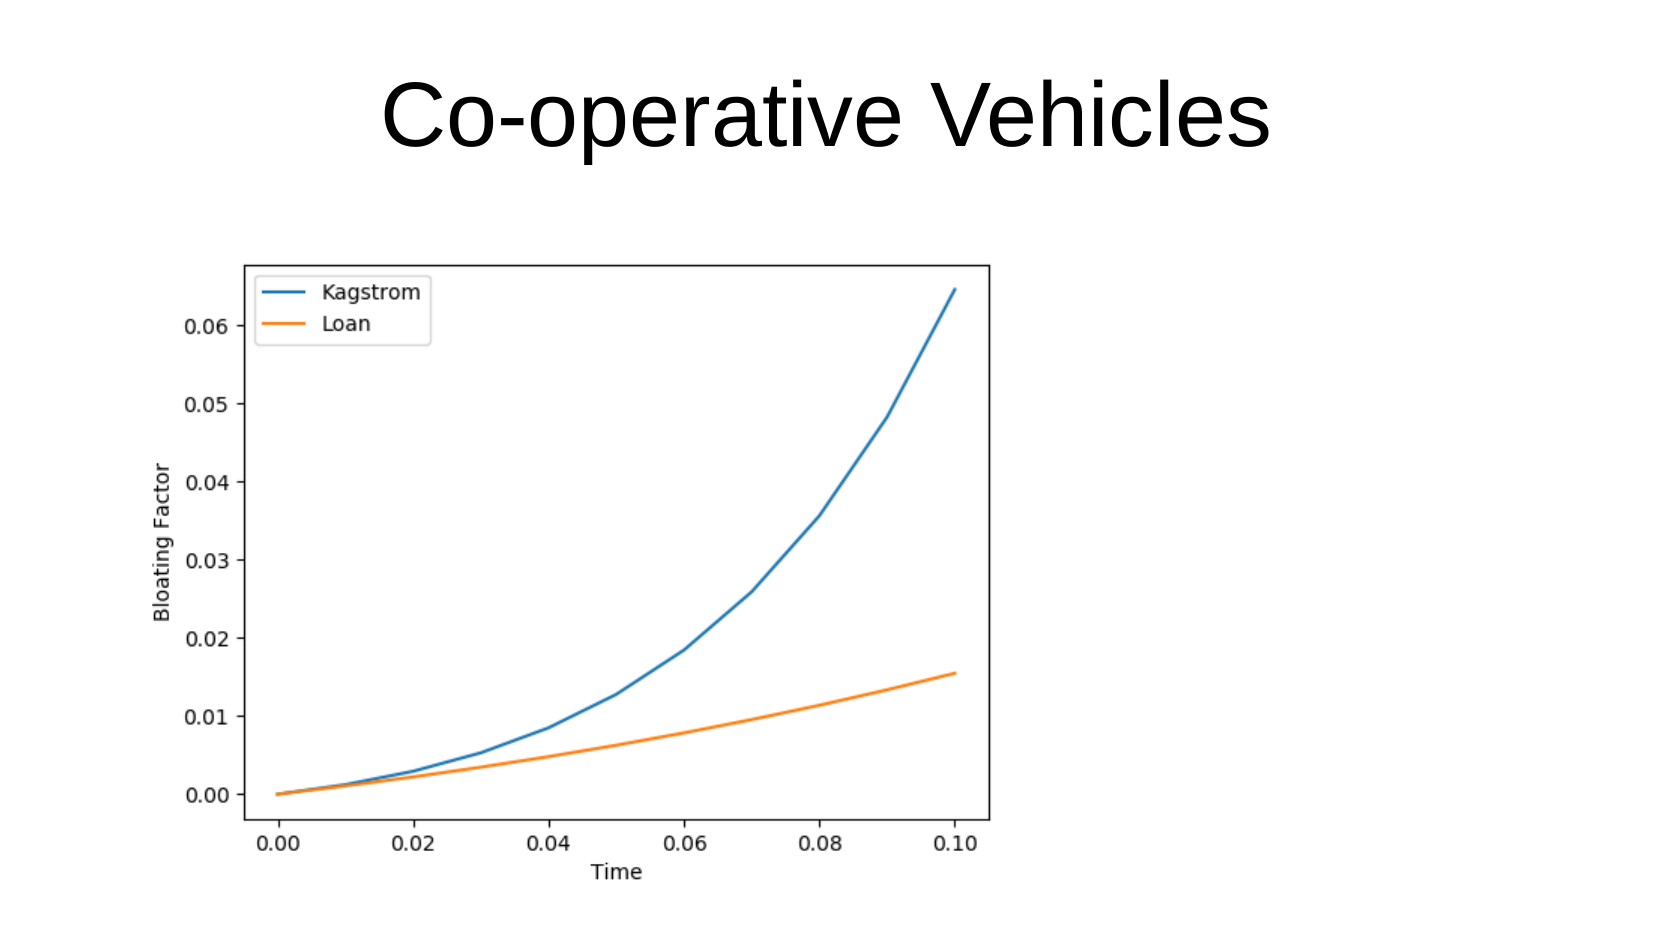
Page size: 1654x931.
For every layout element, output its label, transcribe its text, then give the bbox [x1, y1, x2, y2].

title Co-operative Vehicles [82, 37, 1571, 193]
picture [102, 178, 1085, 905]
